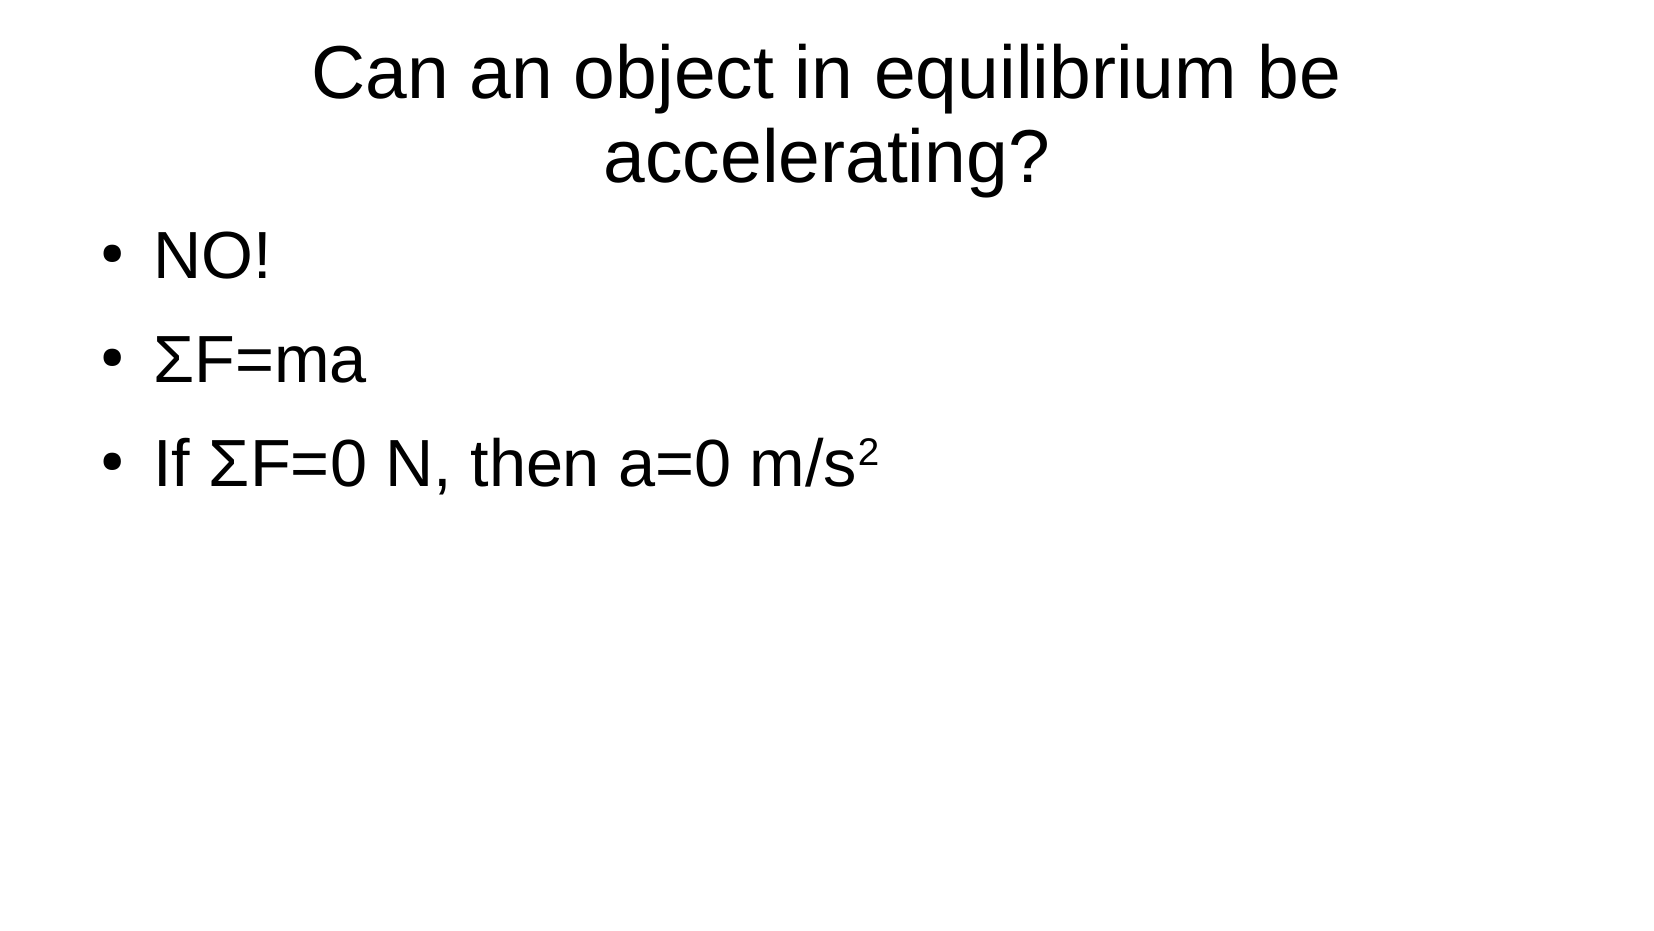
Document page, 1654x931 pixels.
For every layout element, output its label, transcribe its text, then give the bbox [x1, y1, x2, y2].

title Can an object in equilibrium be accelerating? [82, 30, 1571, 199]
list NO! ΣF=ma If ΣF=0 N, then a=0 m/s2 [82, 217, 1571, 758]
